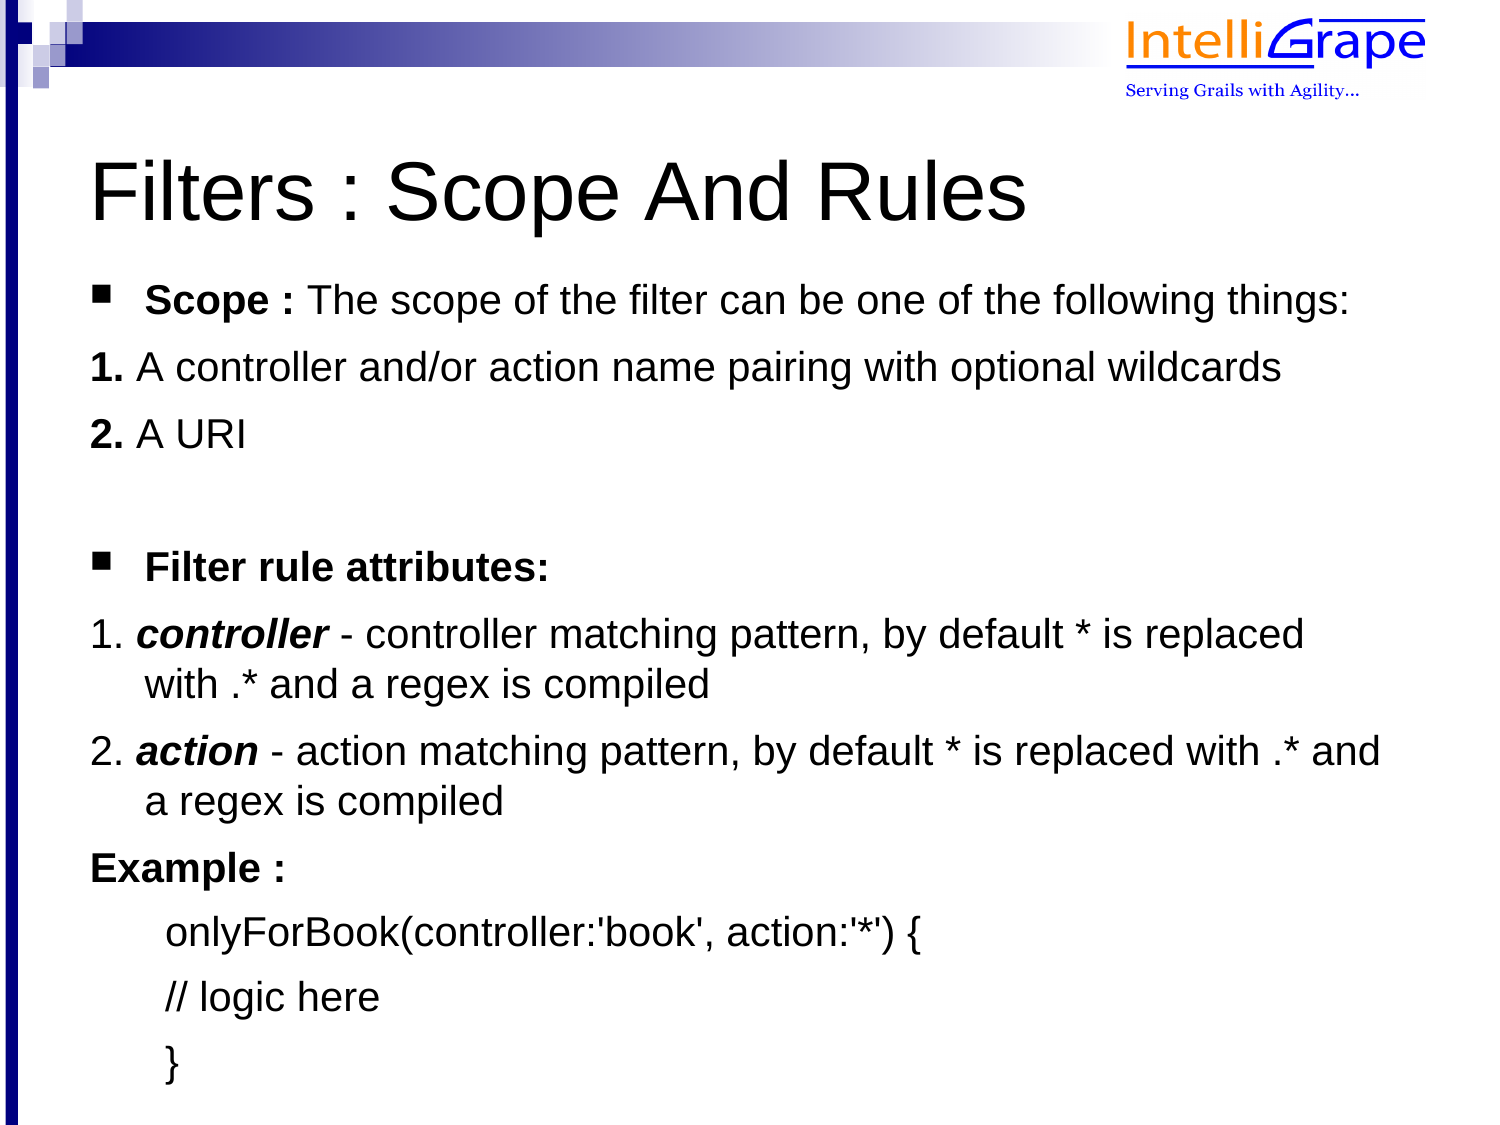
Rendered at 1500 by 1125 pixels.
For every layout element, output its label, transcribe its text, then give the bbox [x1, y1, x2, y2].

list Scope : The scope of the filter can be one of the following things: 1. A controller and/or action name pairing with optional wildcards 2. A URI Filter rule attributes: 1. controller - controller matching pattern, by default * is replaced with .* and a regex is compiled 2. action - action matching pattern, by default * is replaced with .* and a regex is compiled Example : onlyForBook(controller:'book', action:'*') { // logic here } [75, 265, 1426, 1122]
picture [1125, 12, 1425, 75]
title Filters : Scope And Rules [75, 75, 1426, 265]
